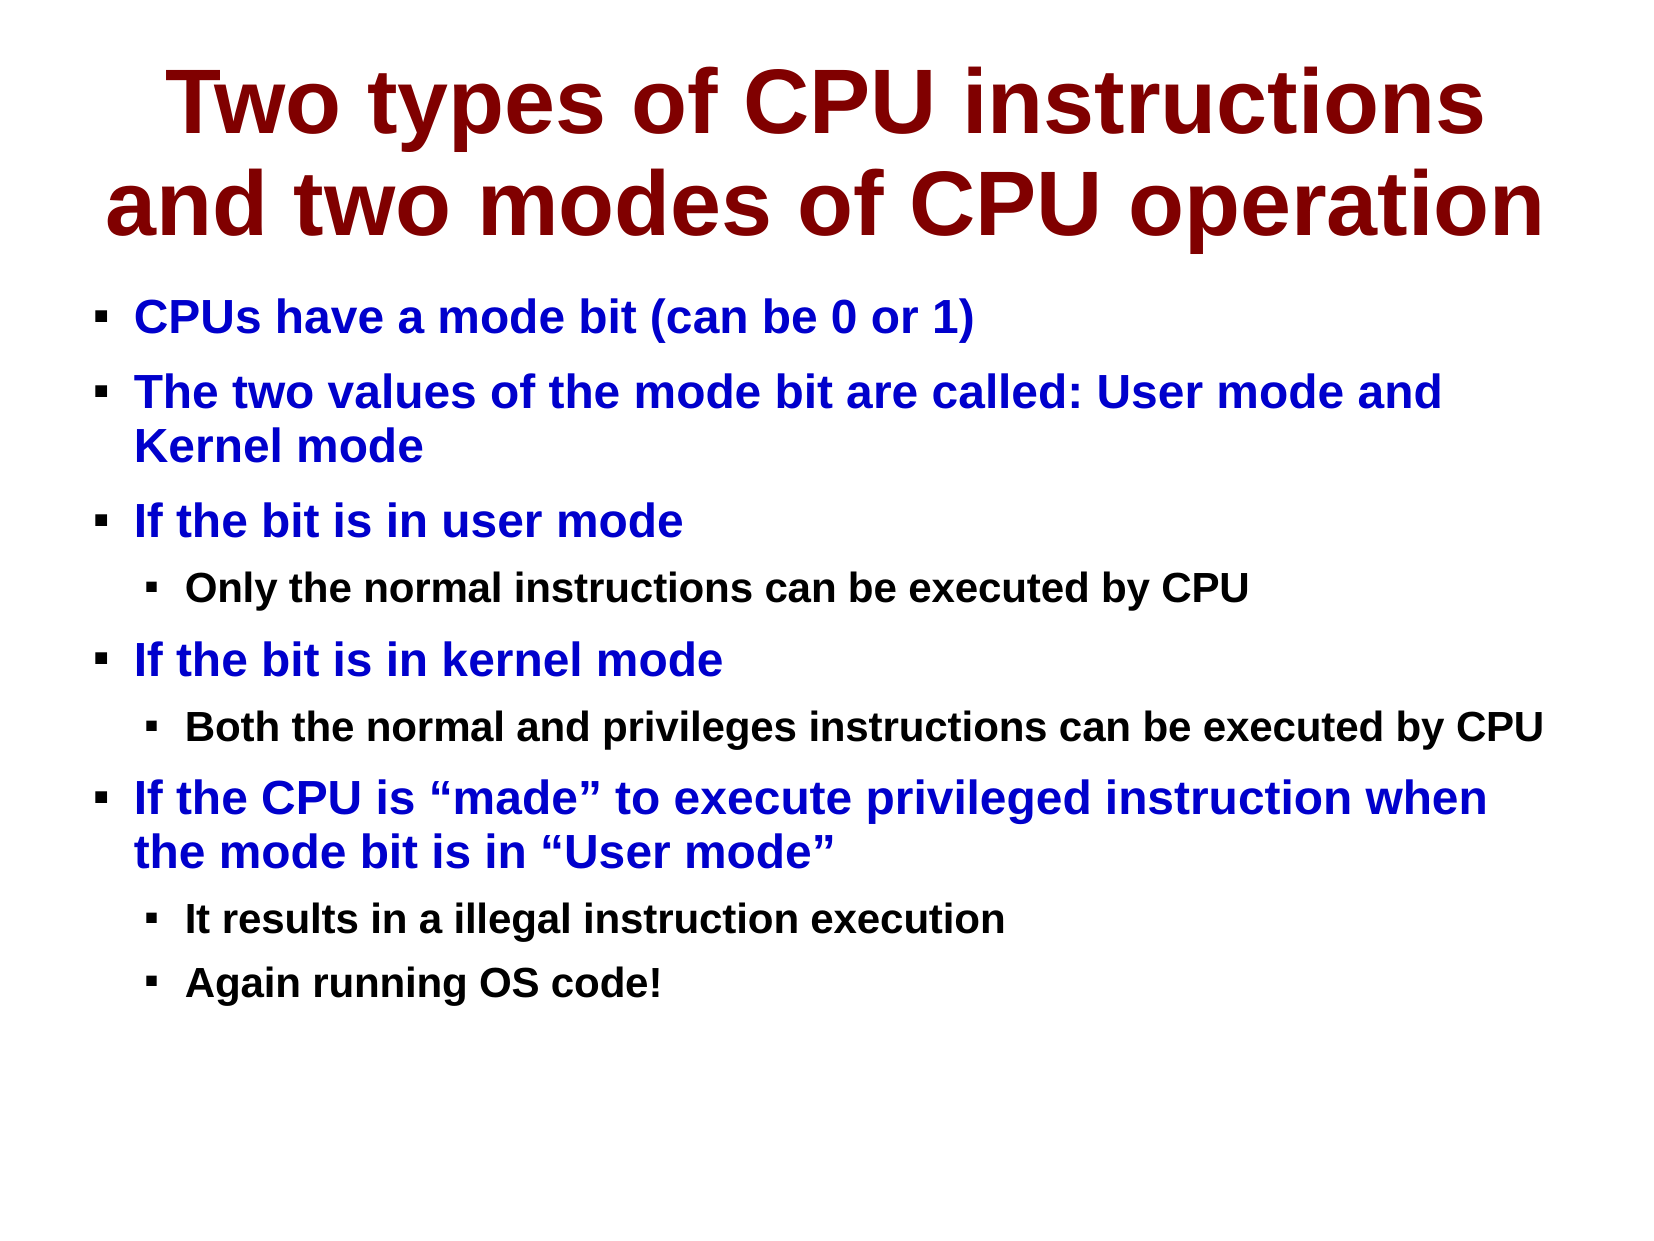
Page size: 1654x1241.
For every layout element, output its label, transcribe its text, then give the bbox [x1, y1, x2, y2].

list CPUs have a mode bit (can be 0 or 1) The two values of the mode bit are called: User mode and Kernel mode If the bit is in user mode Only the normal instructions can be executed by CPU If the bit is in kernel mode Both the normal and privileges instructions can be executed by CPU If the CPU is “made” to execute privileged instruction when the mode bit is in “User mode” It results in a illegal instruction execution Again running OS code! [82, 290, 1571, 1010]
title Two types of CPU instructions and two modes of CPU operation [82, 49, 1571, 257]
